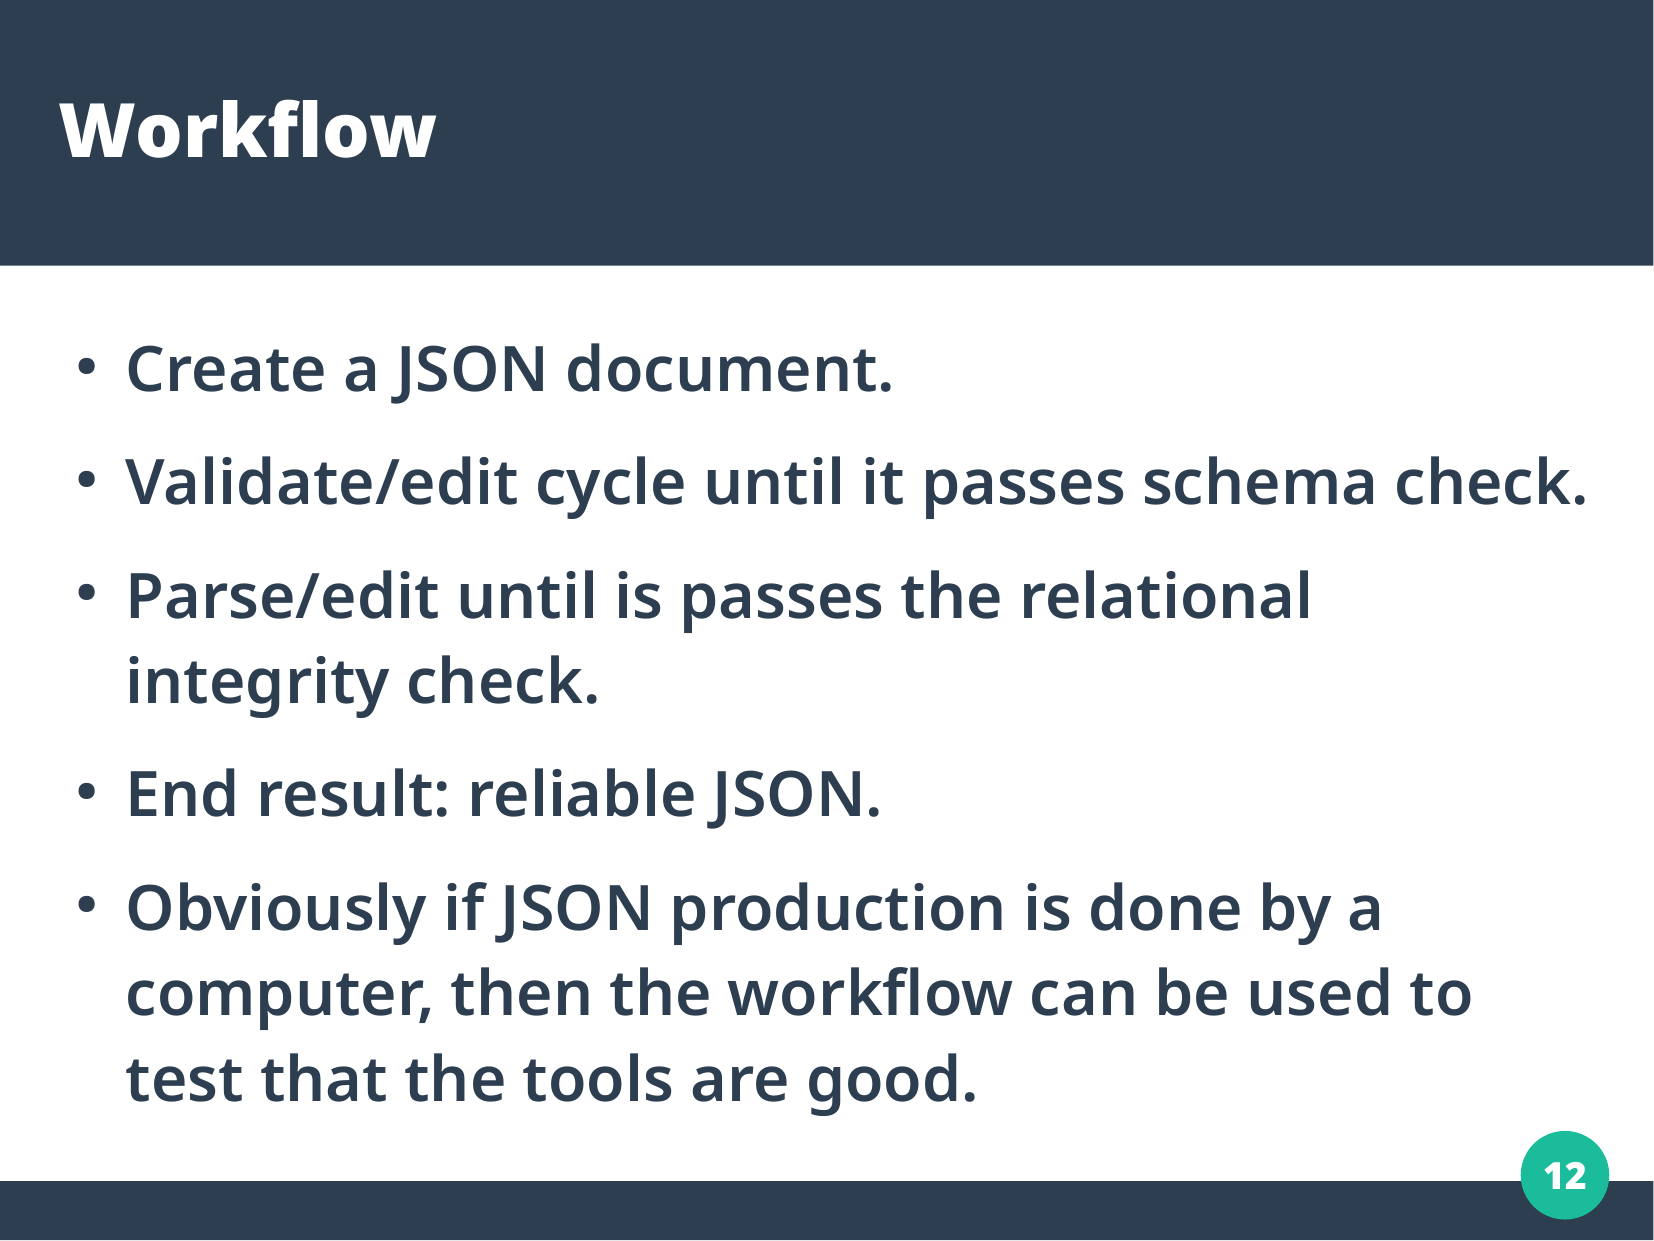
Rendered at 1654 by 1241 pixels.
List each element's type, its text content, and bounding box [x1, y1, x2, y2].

title Workflow [59, 49, 1595, 207]
list Create a JSON document. Validate/edit cycle until it passes schema check. Parse/edit until is passes the relational integrity check. End result: reliable JSON. Obviously if JSON production is done by a computer, then the workflow can be used to test that the tools are good. [59, 324, 1595, 1152]
